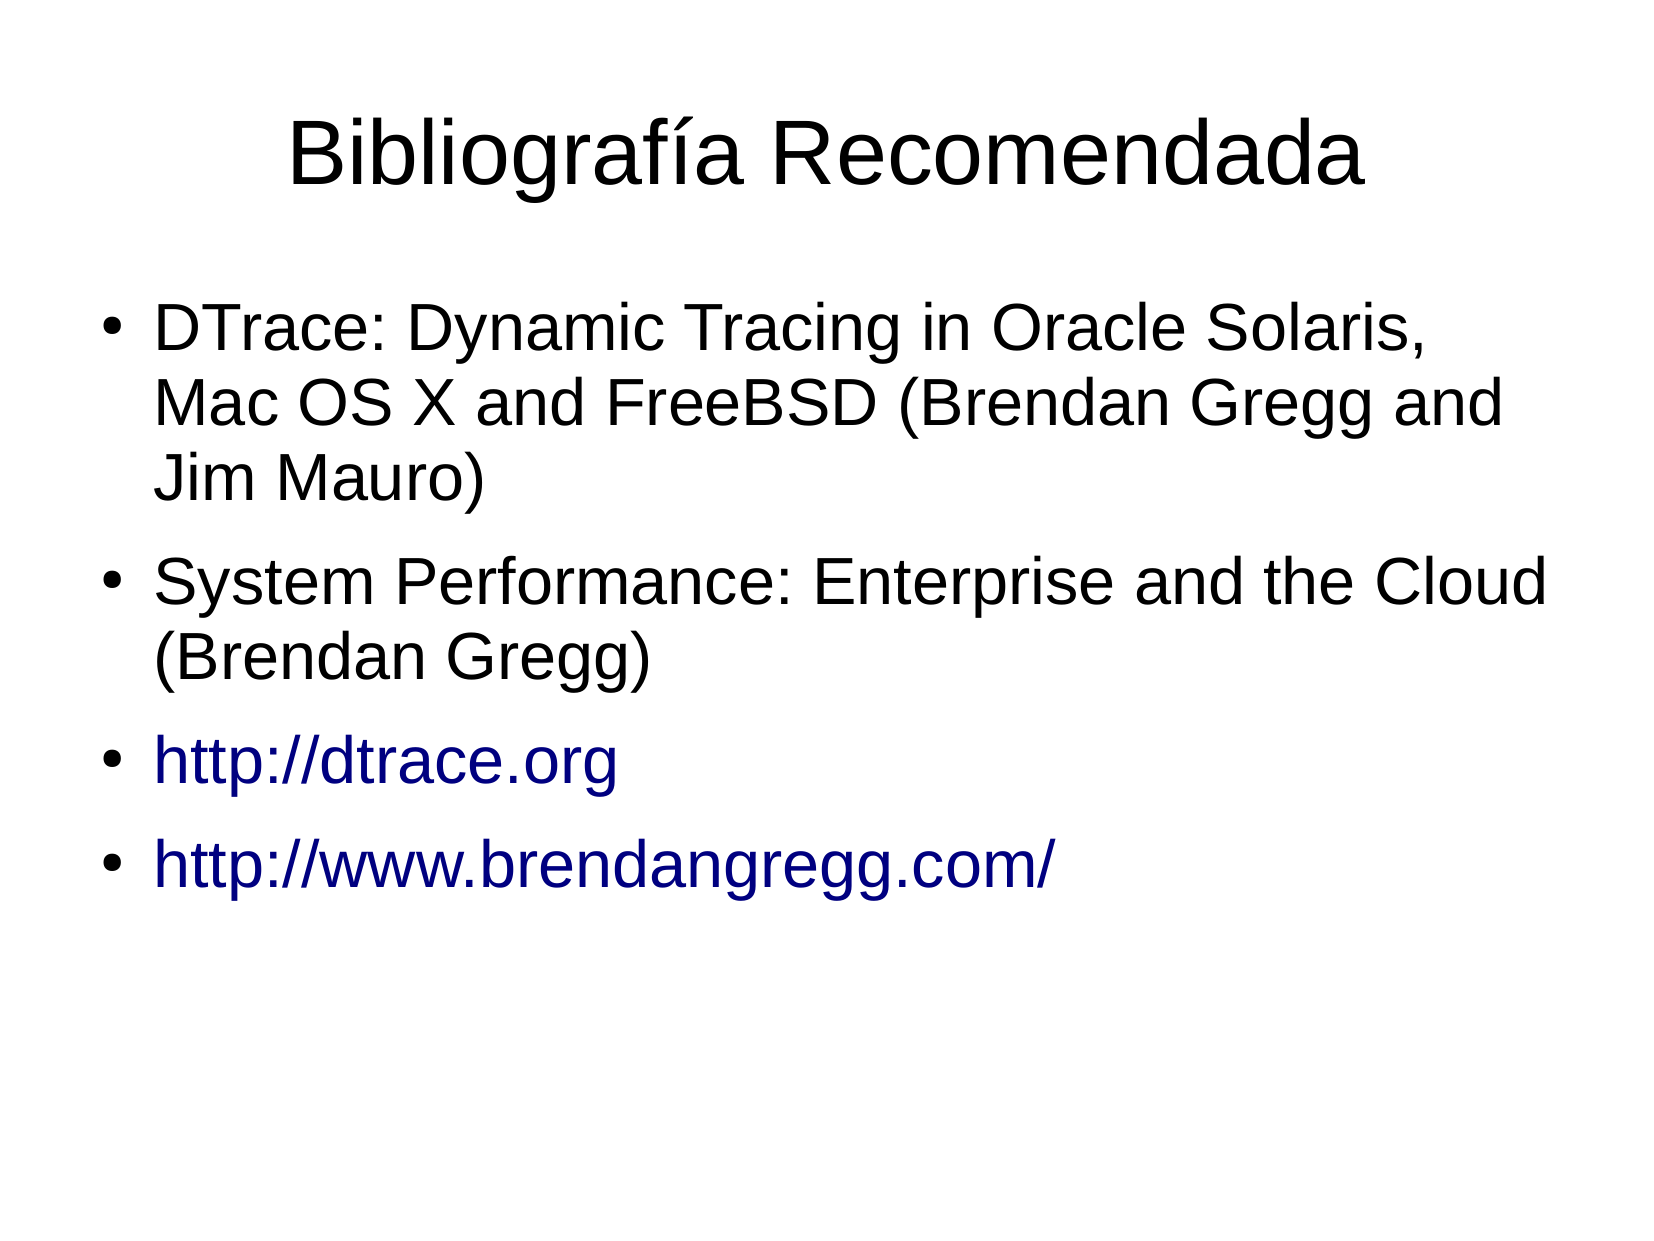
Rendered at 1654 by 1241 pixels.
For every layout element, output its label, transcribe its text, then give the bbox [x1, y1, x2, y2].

title Bibliografía Recomendada [82, 49, 1571, 257]
list DTrace: Dynamic Tracing in Oracle Solaris, Mac OS X and FreeBSD (Brendan Gregg and Jim Mauro) System Performance: Enterprise and the Cloud (Brendan Gregg) http://dtrace.org http://www.brendangregg.com/ [82, 290, 1571, 1010]
